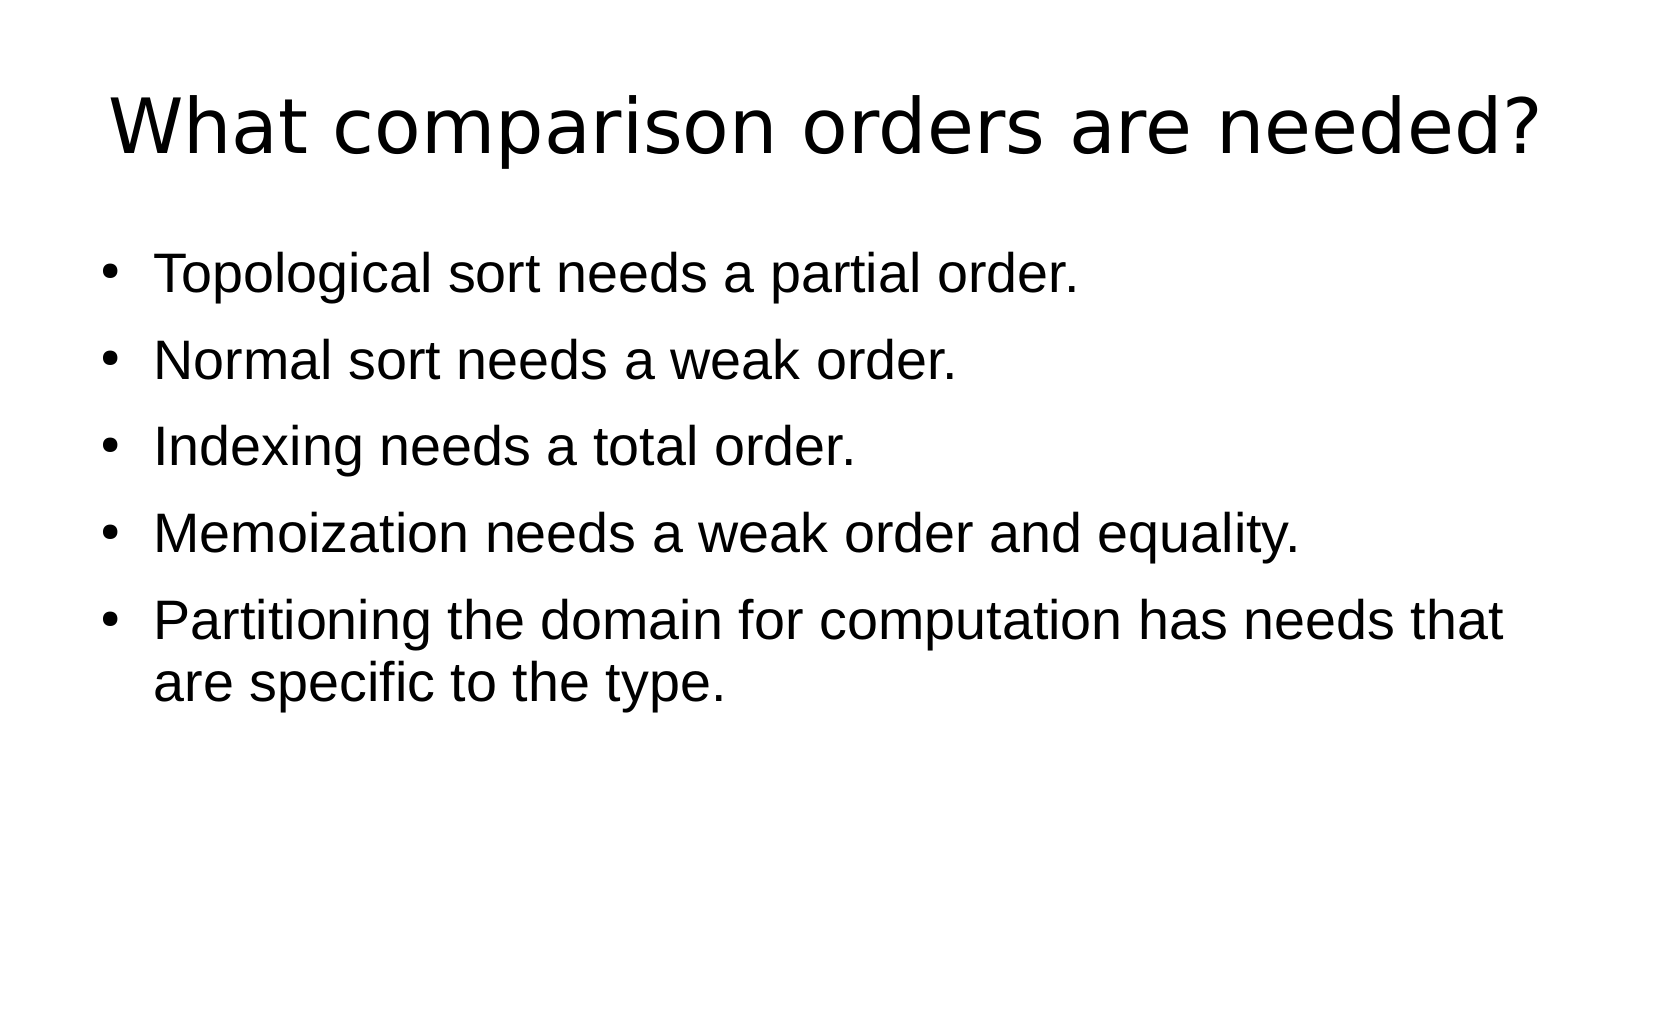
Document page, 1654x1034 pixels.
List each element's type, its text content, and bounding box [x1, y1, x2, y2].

list Topological sort needs a partial order. Normal sort needs a weak order. Indexing needs a total order. Memoization needs a weak order and equality. Partitioning the domain for computation has needs that are specific to the type. [82, 241, 1571, 842]
title What comparison orders are needed? [82, 41, 1571, 214]
